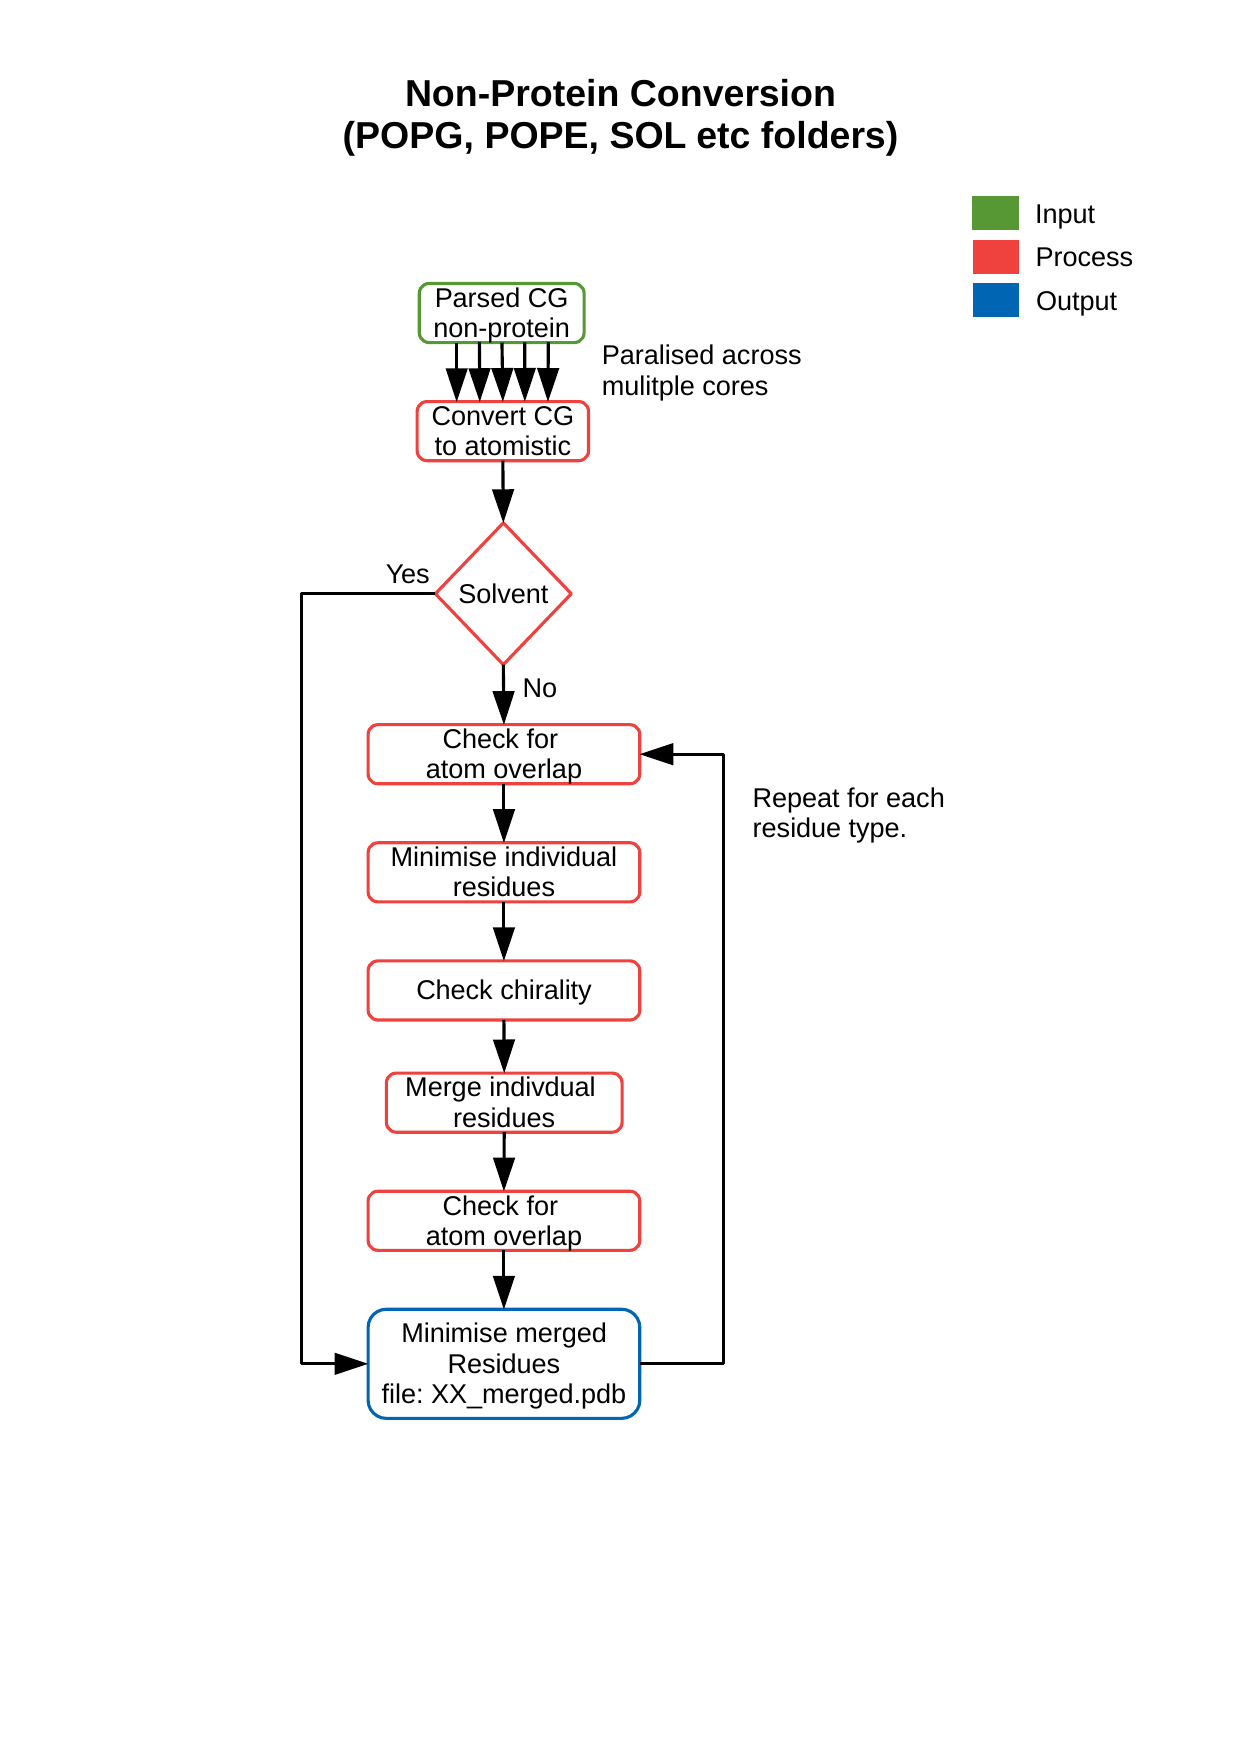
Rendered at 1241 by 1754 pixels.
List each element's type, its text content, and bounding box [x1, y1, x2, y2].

text_box [972, 196, 1019, 230]
text_box Input [1020, 191, 1154, 234]
text_box Minimise merged Residues file: XX_merged.pdb [368, 1309, 640, 1419]
text_box Paralised across mulitple cores [587, 332, 859, 422]
text_box Check chirality [368, 960, 640, 1021]
text_box Check for atom overlap [368, 1191, 640, 1251]
text_box Minimise individual residues [368, 842, 640, 902]
text_box Check for atom overlap [368, 724, 640, 784]
text_box Yes [370, 551, 446, 627]
text_box Process [1020, 234, 1155, 280]
text_box Repeat for each residue type. [738, 775, 1010, 864]
text_box No [507, 665, 573, 711]
text_box Solvent [446, 523, 572, 664]
text_box Non-Protein Conversion (POPG, POPE, SOL etc folders) [312, 64, 929, 206]
text_box [973, 240, 1019, 274]
text_box Output [1021, 278, 1156, 324]
text_box Merge indivdual residues [386, 1073, 623, 1133]
text_box [973, 283, 1019, 317]
text_box Parsed CG non-protein [419, 283, 585, 343]
text_box Convert CG to atomistic [417, 401, 589, 461]
